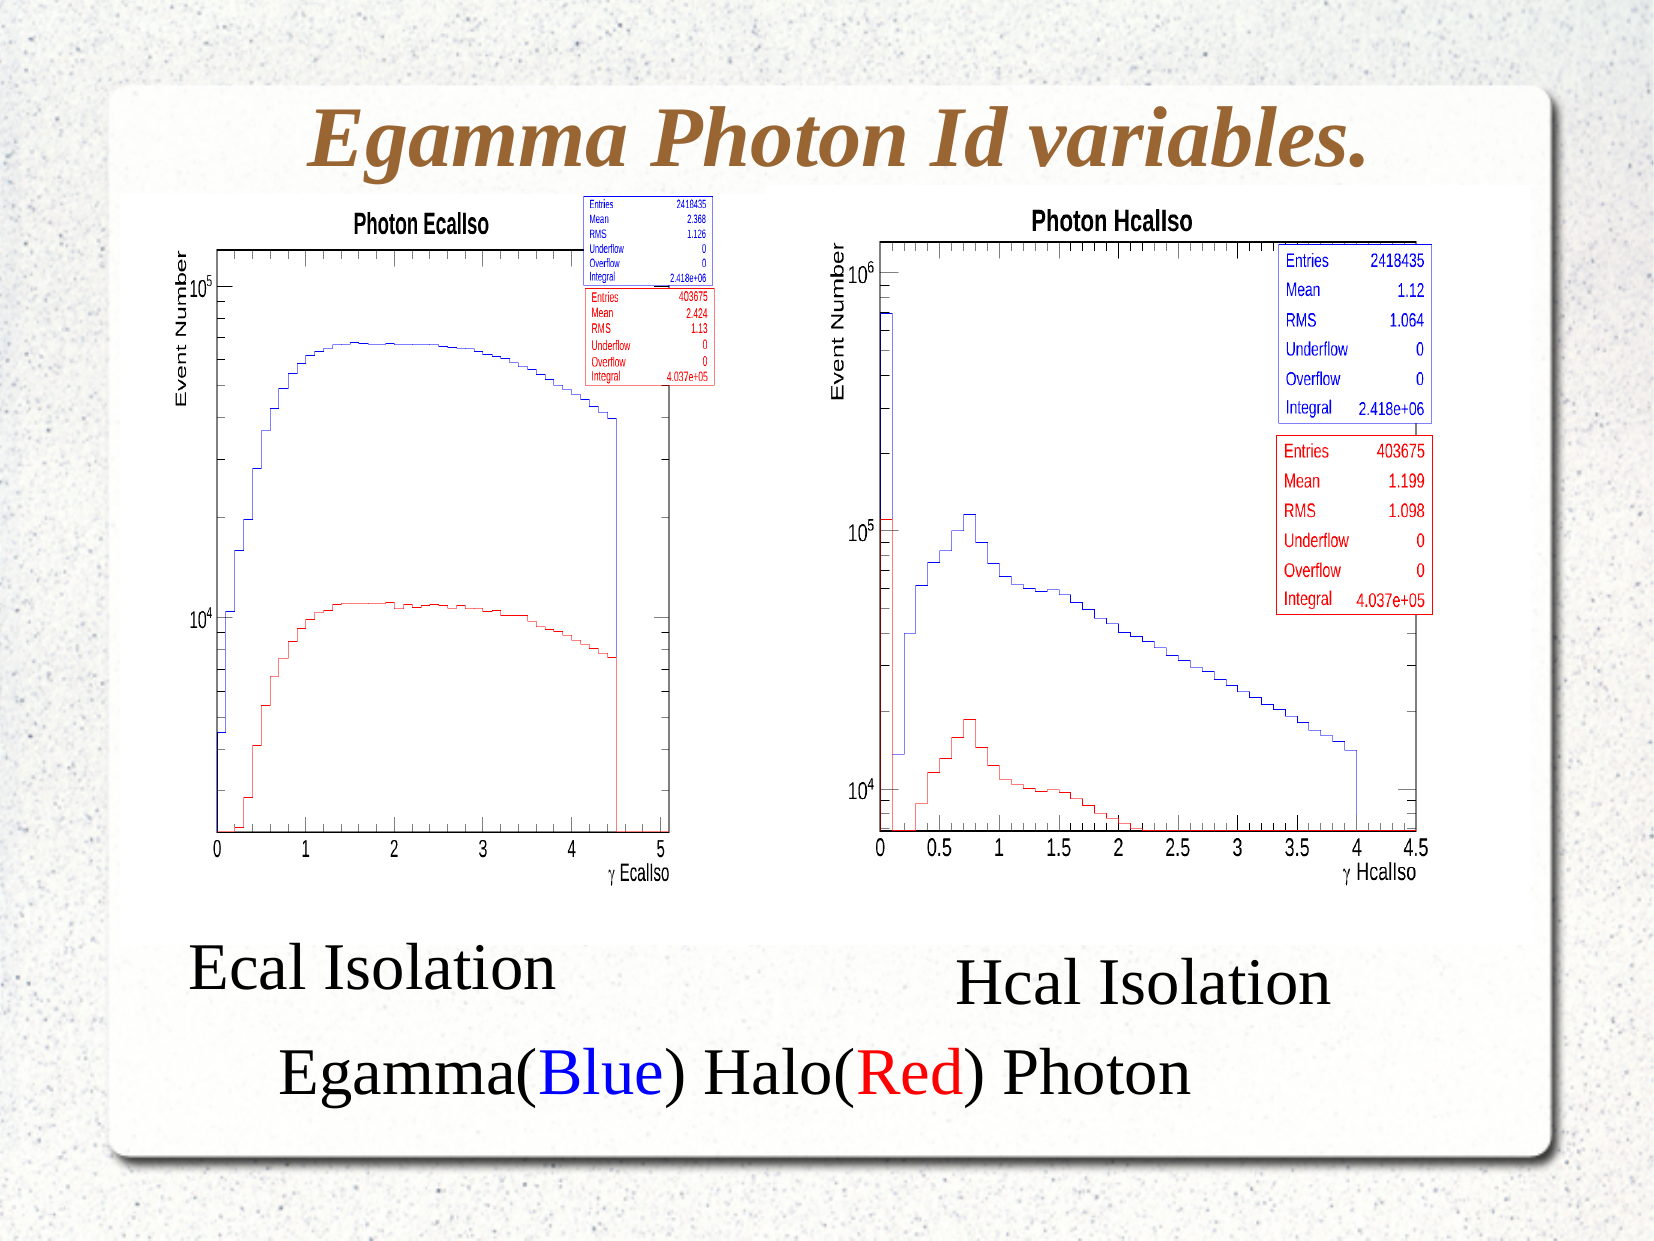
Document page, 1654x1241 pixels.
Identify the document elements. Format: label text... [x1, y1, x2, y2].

list Egamma(Blue) Halo(Red) Photon [207, 1035, 1276, 1110]
list Hcal Isolation [885, 945, 1413, 1020]
title Egamma Photon Id variables. [270, 90, 1411, 186]
list Ecal Isolation [117, 930, 646, 1005]
picture [0, 0, 1654, 1241]
